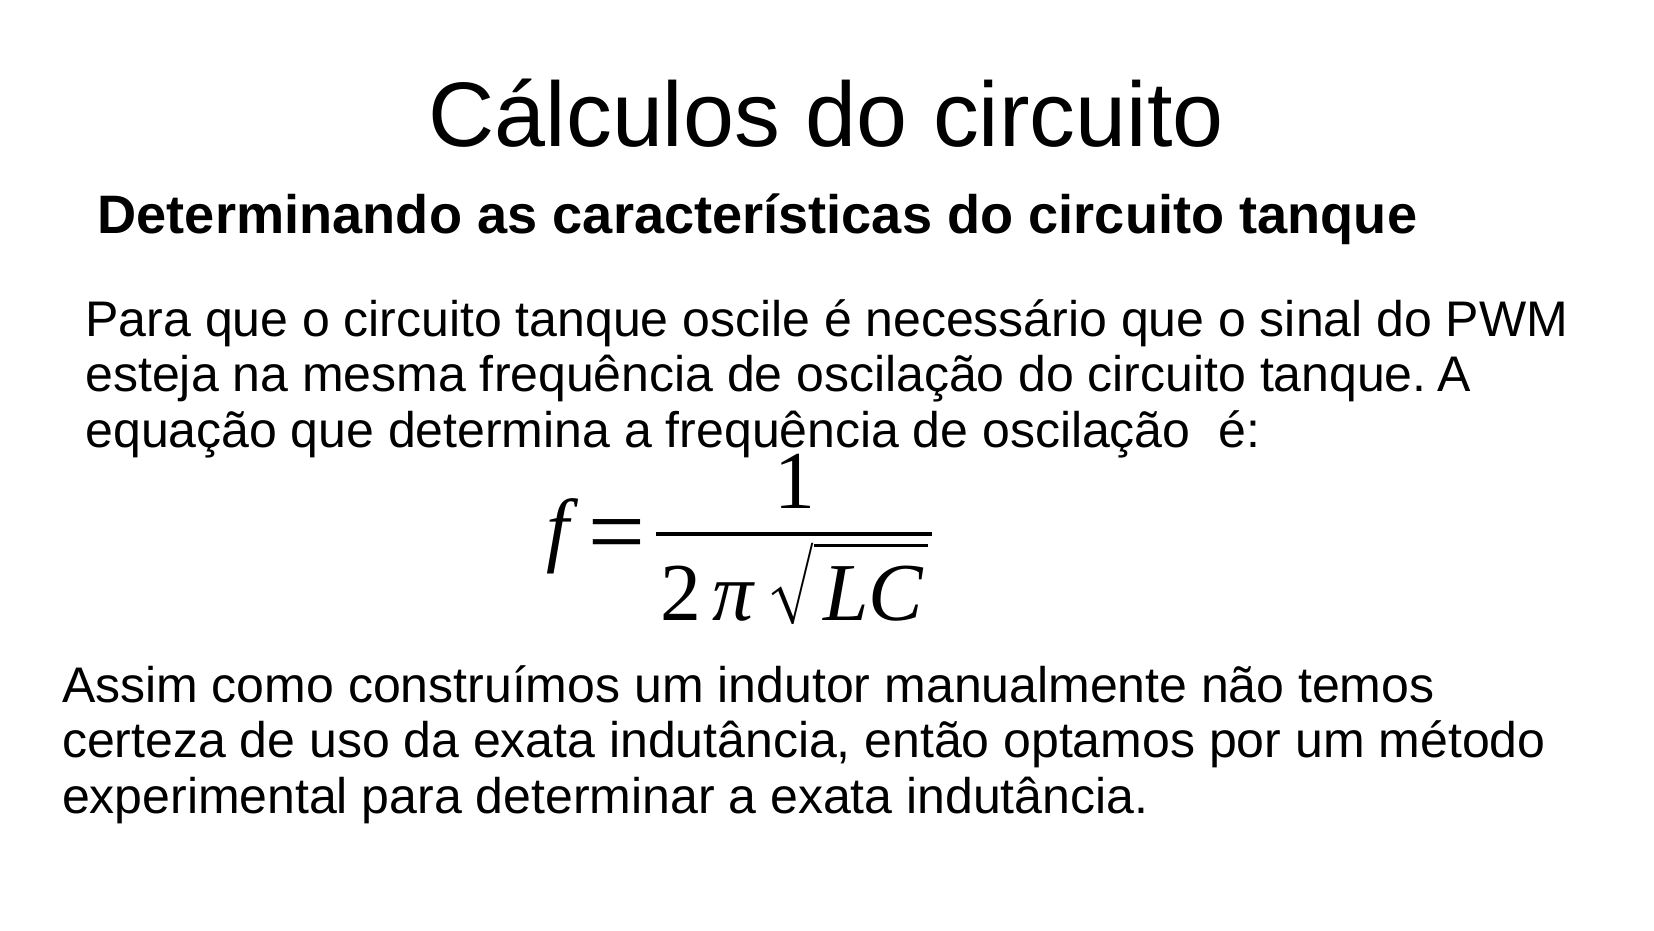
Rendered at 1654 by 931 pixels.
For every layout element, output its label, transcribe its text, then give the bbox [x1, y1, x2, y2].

text_box Determinando as características do circuito tanque [82, 177, 1630, 314]
text_box Assim como construímos um indutor manualmente não temos certeza de uso da exata indutância, então optamos por um método experimental para determinar a exata indutância. [47, 649, 1595, 893]
chart [543, 435, 937, 638]
text_box Para que o circuito tanque oscile é necessário que o sinal do PWM esteja na mesma frequência de oscilação do circuito tanque. A equação que determina a frequência de oscilação é: [70, 283, 1619, 527]
title Cálculos do circuito [82, 37, 1571, 177]
